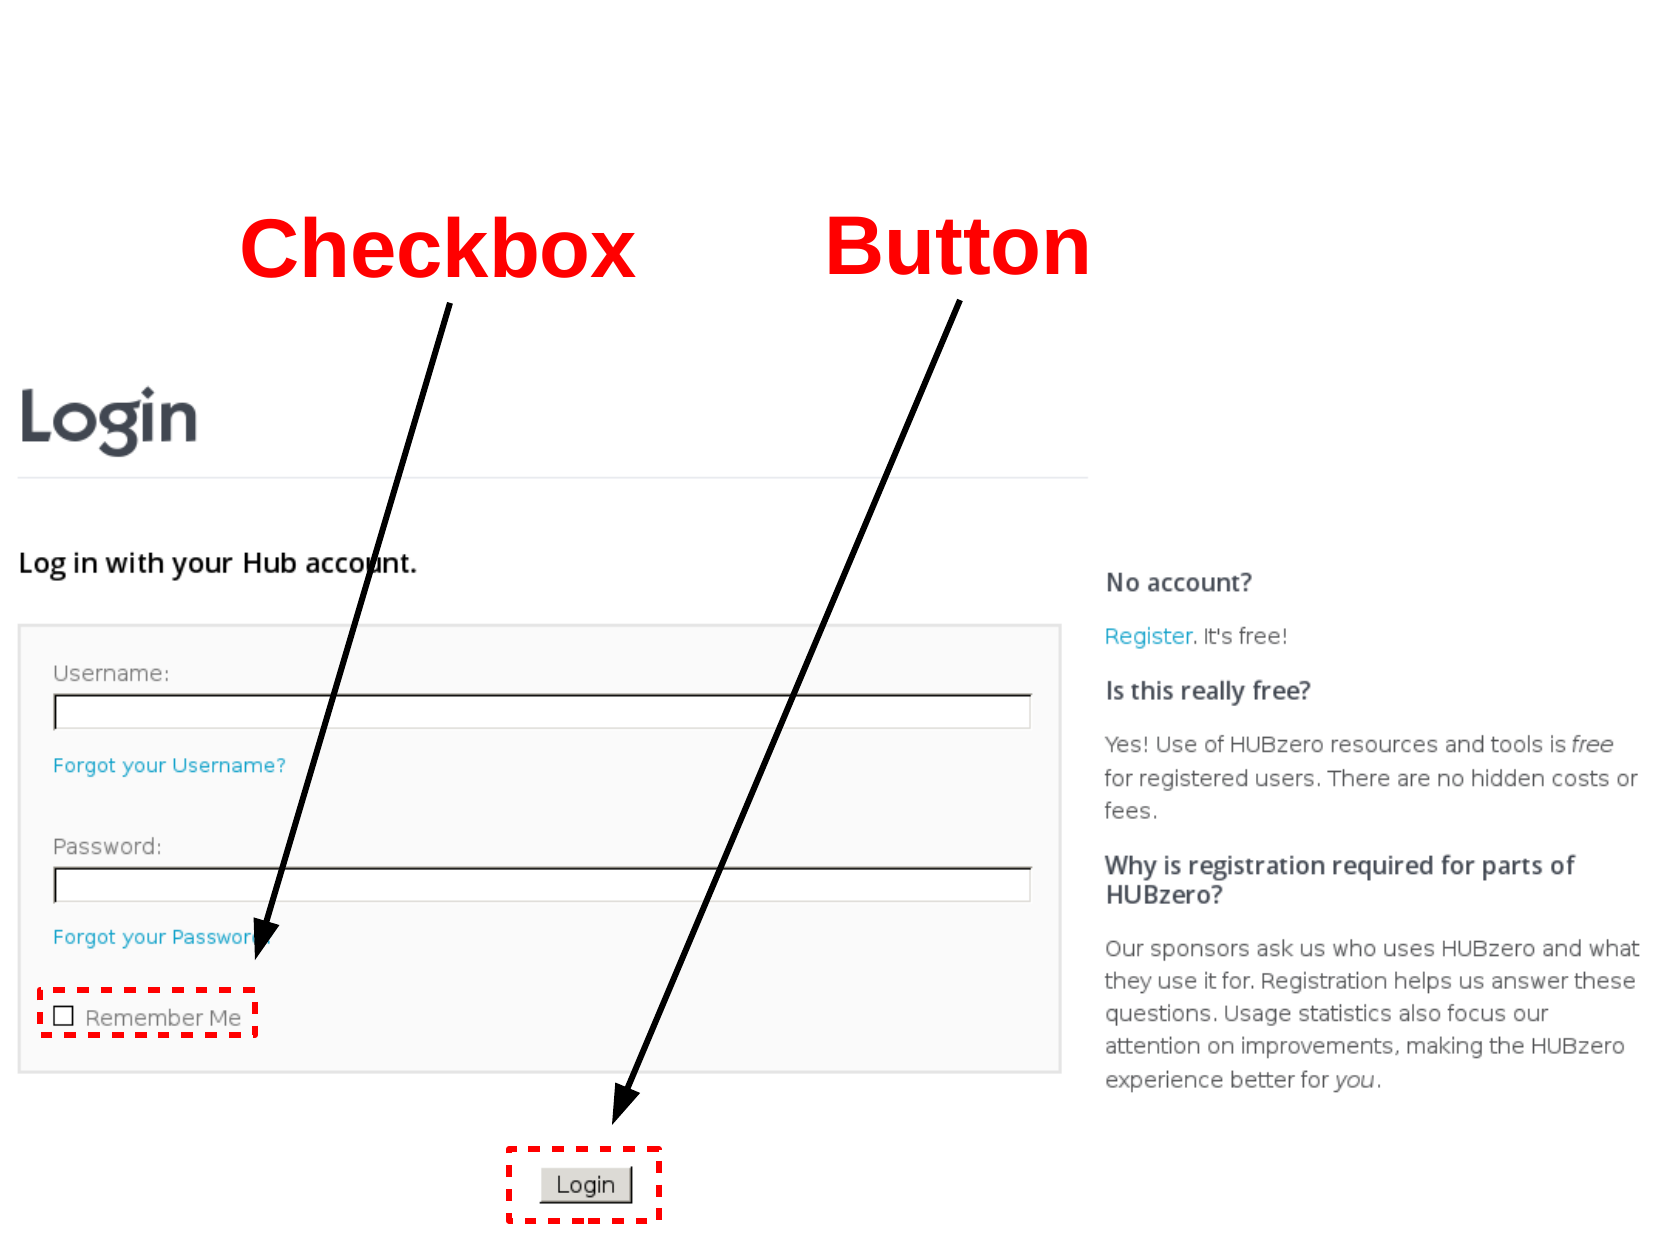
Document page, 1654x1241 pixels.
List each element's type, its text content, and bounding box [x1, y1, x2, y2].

text_box Checkbox [225, 195, 652, 303]
text_box Button [810, 192, 1108, 301]
picture [1, 369, 1654, 1227]
